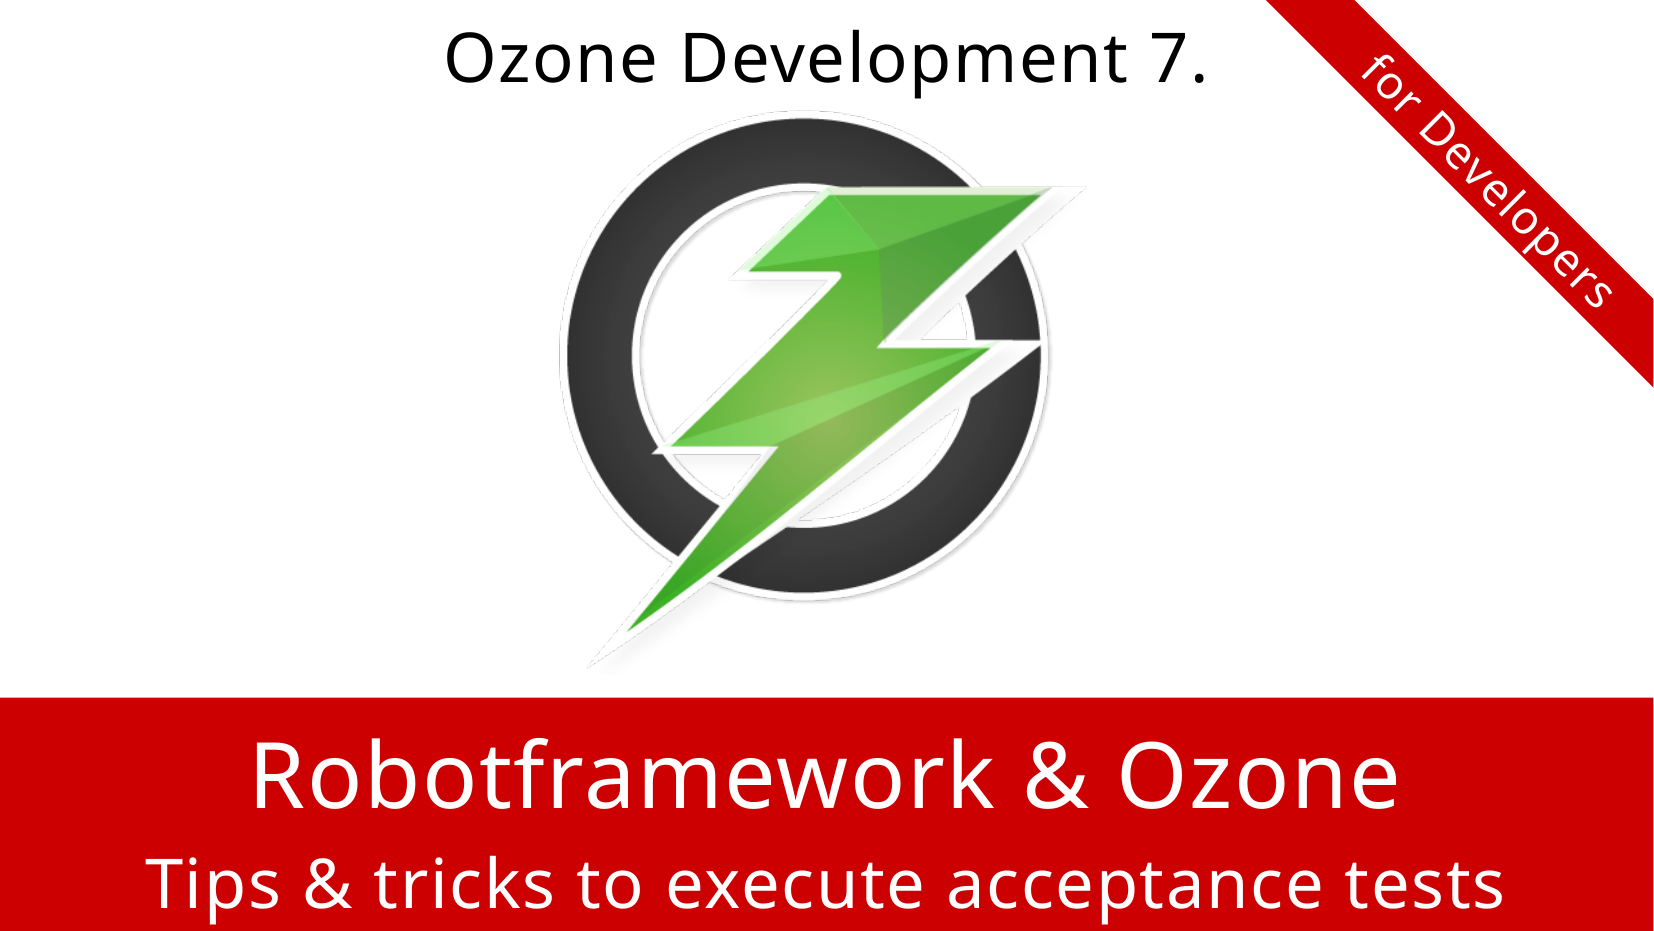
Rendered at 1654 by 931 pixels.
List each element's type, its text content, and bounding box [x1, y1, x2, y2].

picture [552, 100, 1094, 675]
title Ozone Development 7. [1364, 8, 1654, 105]
title Robotframework & Ozone Tips & tricks to execute acceptance tests [0, 697, 1654, 931]
title for Developers [1270, 0, 1654, 384]
title Ozone Development 7. [0, 8, 1369, 105]
